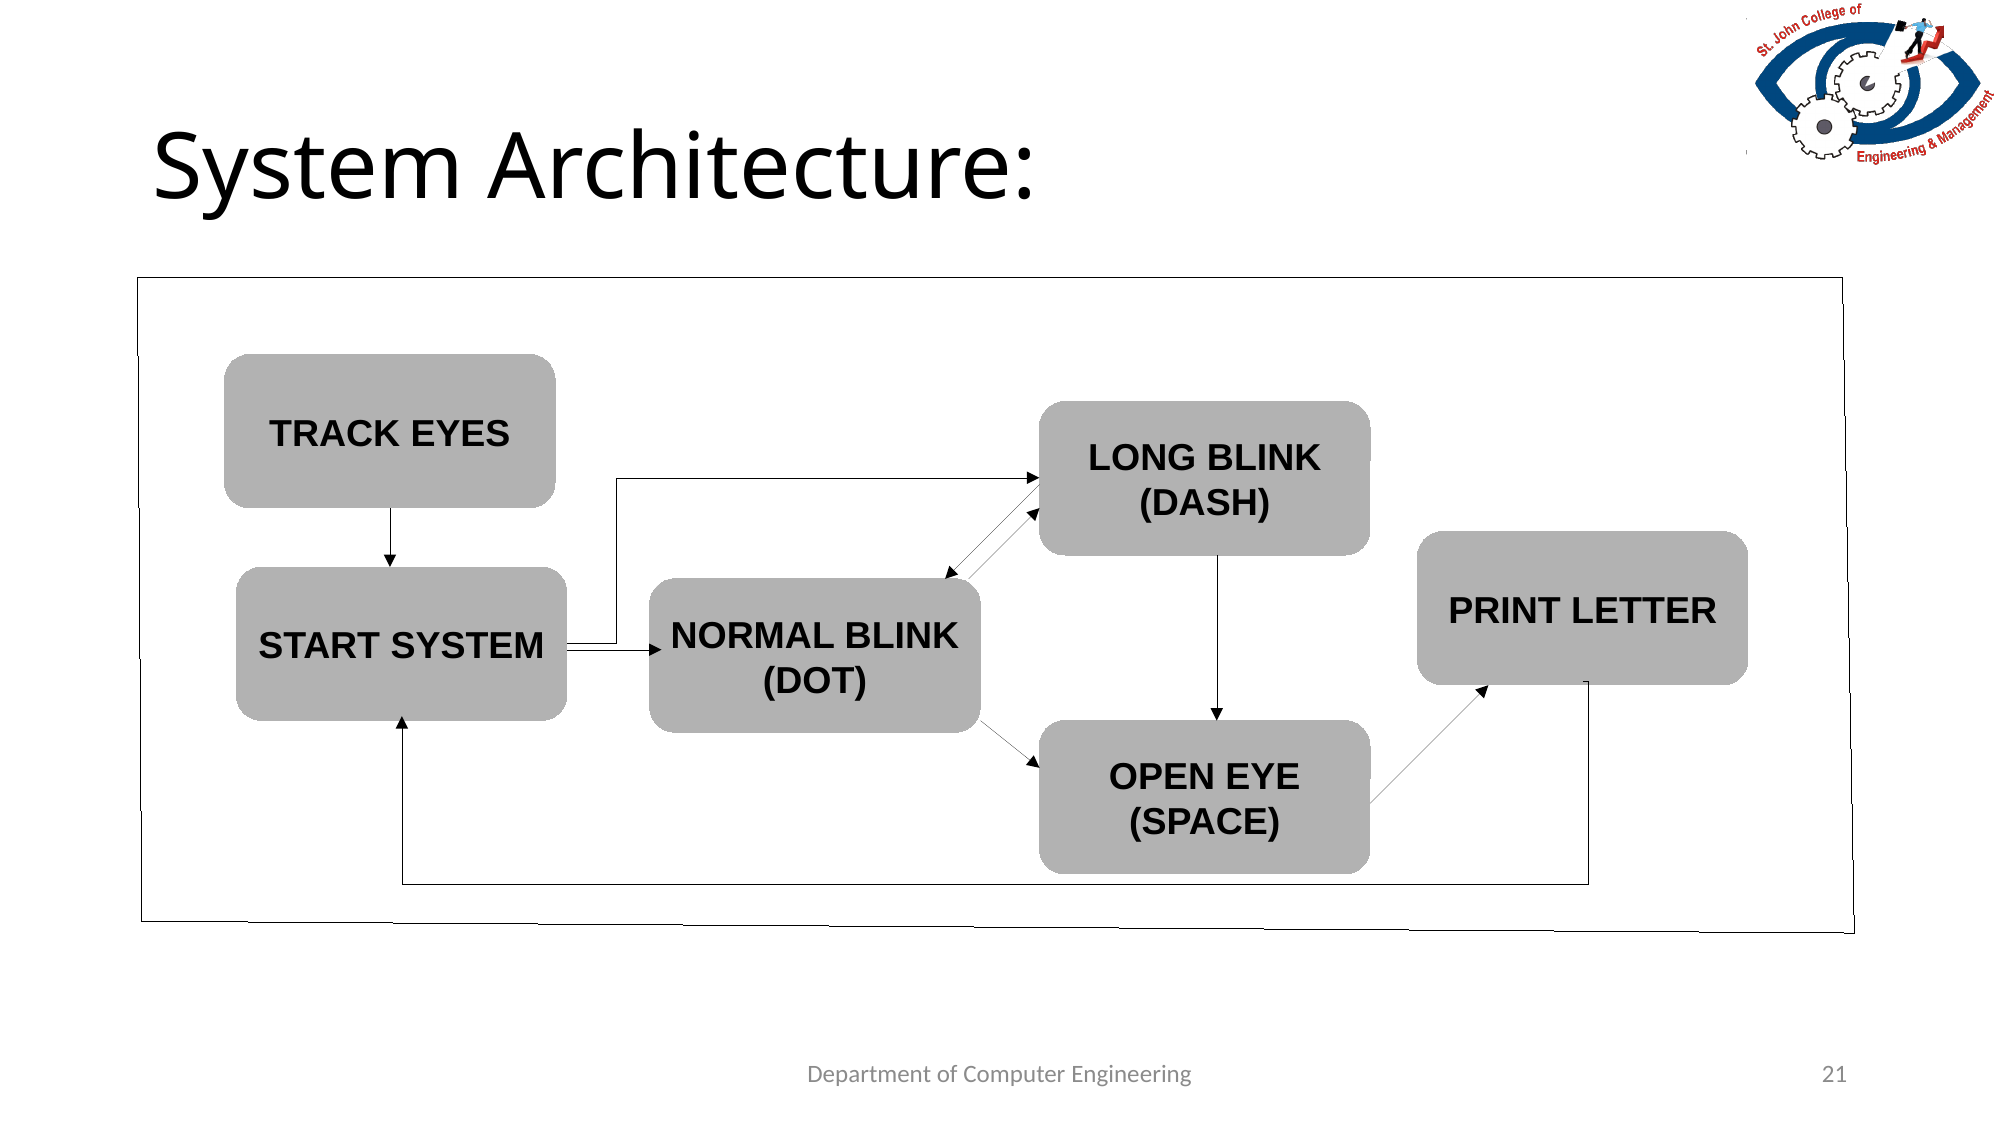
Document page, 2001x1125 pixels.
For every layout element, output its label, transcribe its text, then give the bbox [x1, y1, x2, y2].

text_box LONG BLINK (DASH) [1039, 401, 1371, 556]
slide_number 32 [1412, 1042, 1863, 1103]
text_box NORMAL BLINK (DOT) [649, 578, 981, 733]
text_box OPEN EYE (SPACE) [1039, 720, 1371, 874]
title System Architecture: [137, 59, 1863, 278]
footer Department of Computer Engineering [662, 1042, 1338, 1103]
text_box PRINT LETTER [1417, 531, 1748, 685]
picture [1746, 0, 2000, 168]
text_box START SYSTEM [236, 567, 567, 721]
text_box TRACK EYES [224, 354, 556, 508]
